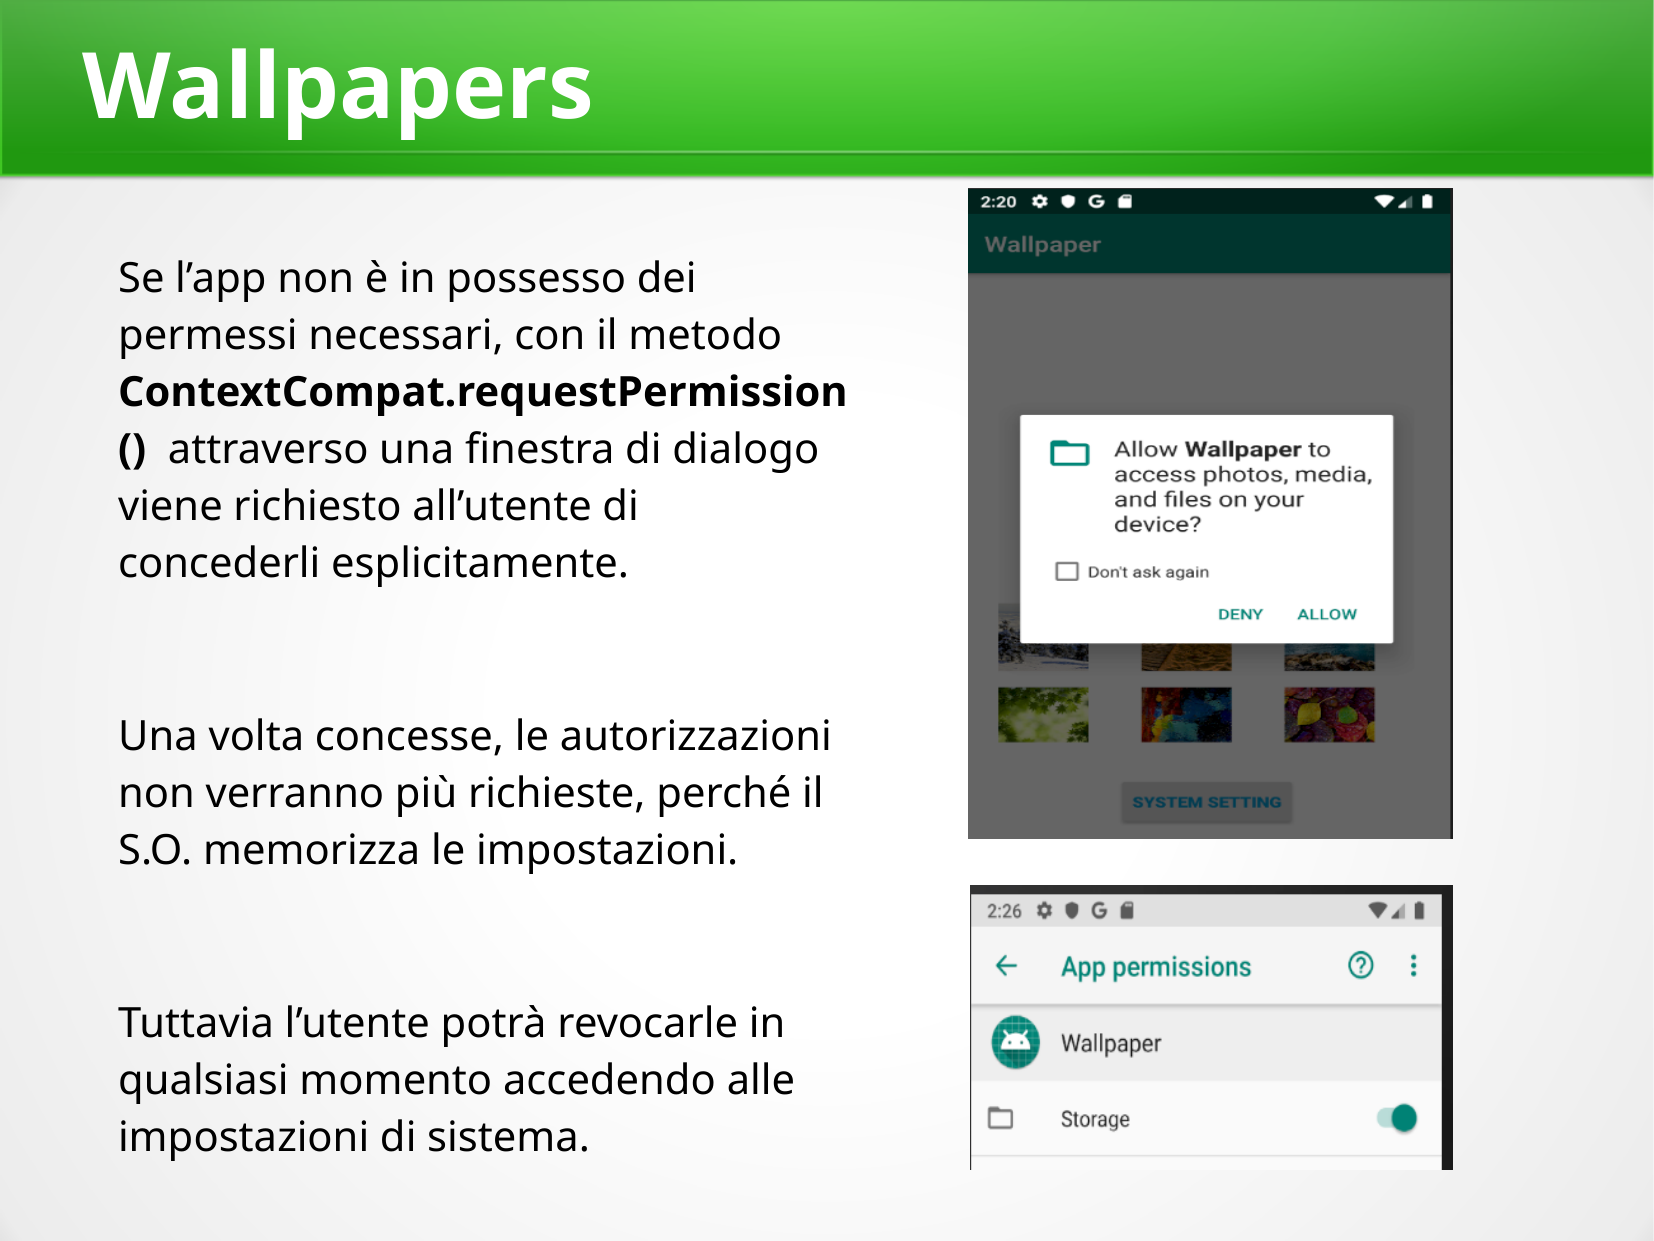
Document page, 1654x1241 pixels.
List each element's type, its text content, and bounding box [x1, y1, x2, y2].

picture [0, 0, 1654, 1241]
title Wallpapers [82, 11, 1571, 154]
list Se l’app non è in possesso dei permessi necessari, con il metodo ContextCompat.requestPermission() attraverso una finestra di dialogo viene richiesto all’utente di concederli esplicitamente. Una volta concesse, le autorizzazioni non verranno più richieste, perché il S.O. memorizza le impostazioni. Tuttavia l’utente potrà revocarle in qualsiasi momento accedendo alle impostazioni di sistema. [118, 248, 851, 1182]
